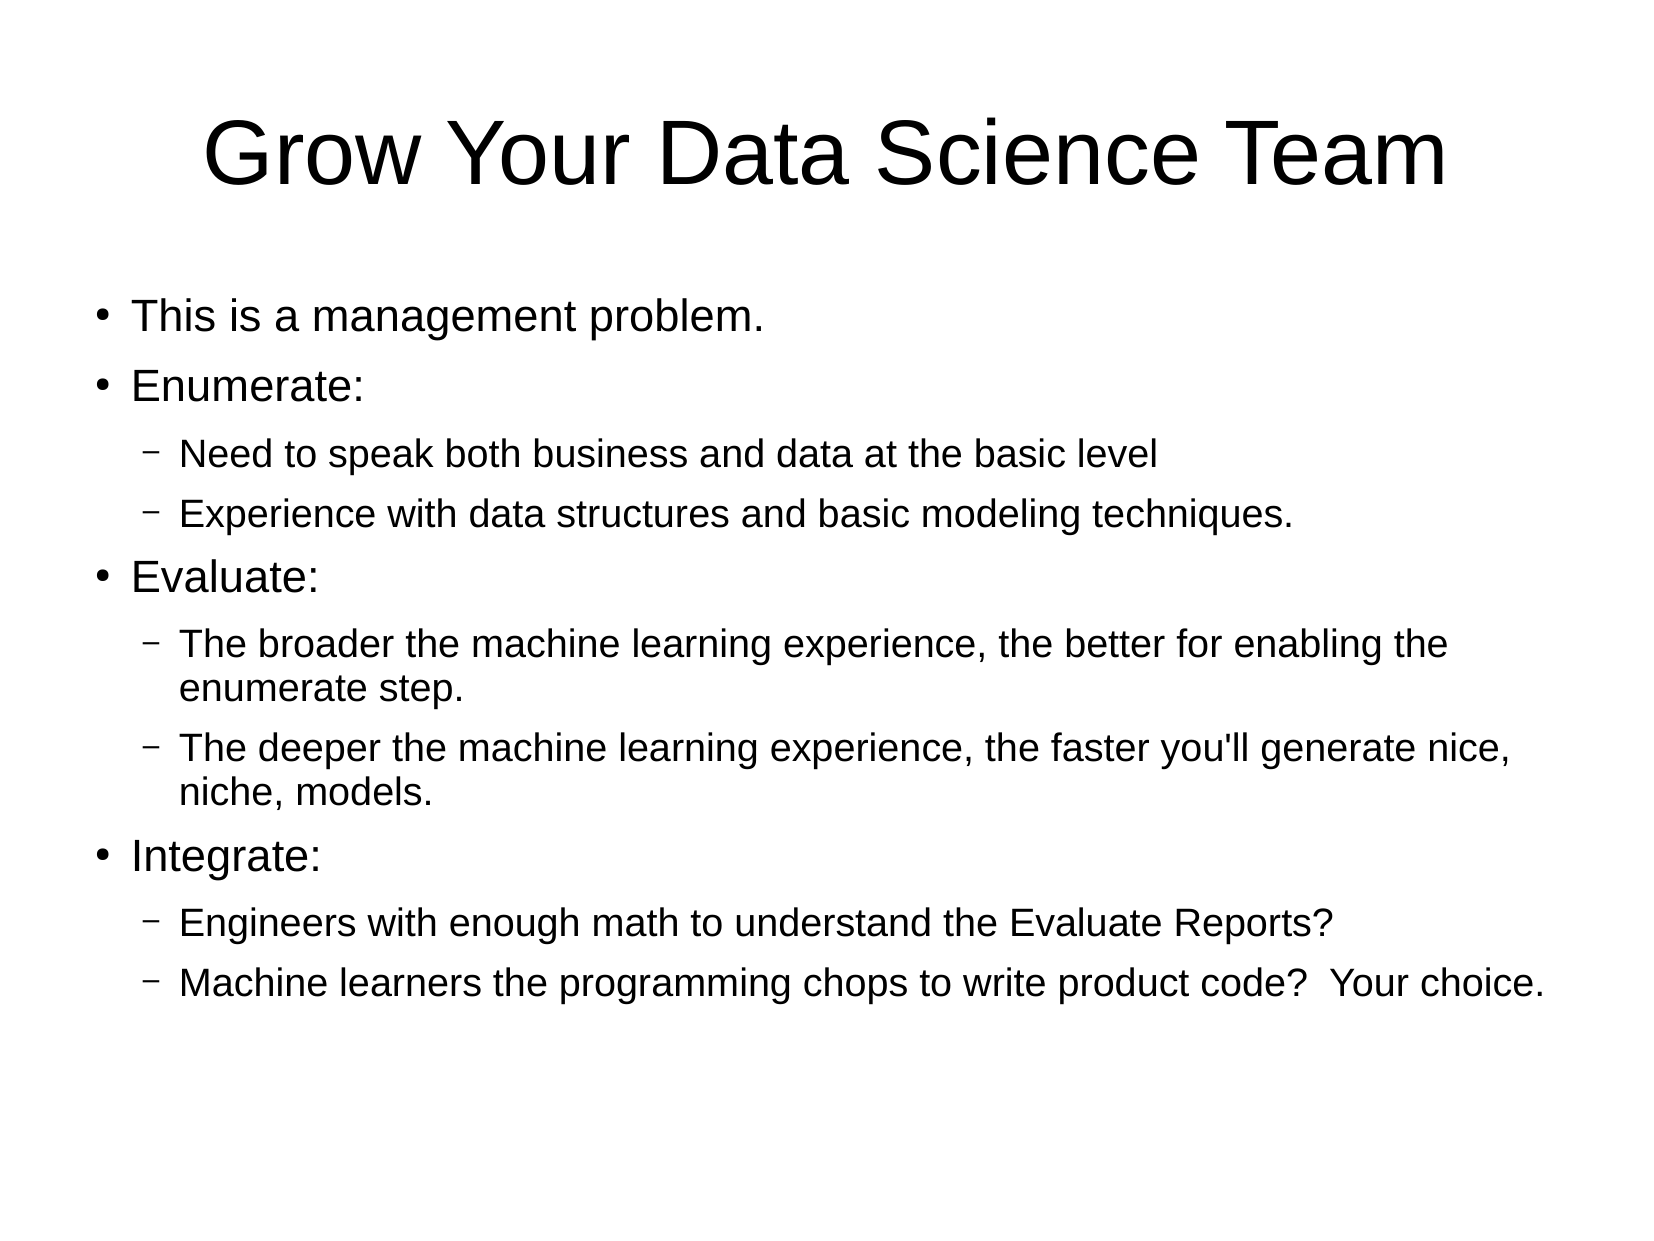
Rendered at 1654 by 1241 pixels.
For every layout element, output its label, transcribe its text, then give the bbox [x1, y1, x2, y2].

title Grow Your Data Science Team [82, 49, 1571, 257]
list This is a management problem. Enumerate: Need to speak both business and data at the basic level Experience with data structures and basic modeling techniques. Evaluate: The broader the machine learning experience, the better for enabling the enumerate step. The deeper the machine learning experience, the faster you'll generate nice, niche, models. Integrate: Engineers with enough math to understand the Evaluate Reports? Machine learners the programming chops to write product code? Your choice. [82, 290, 1571, 1010]
